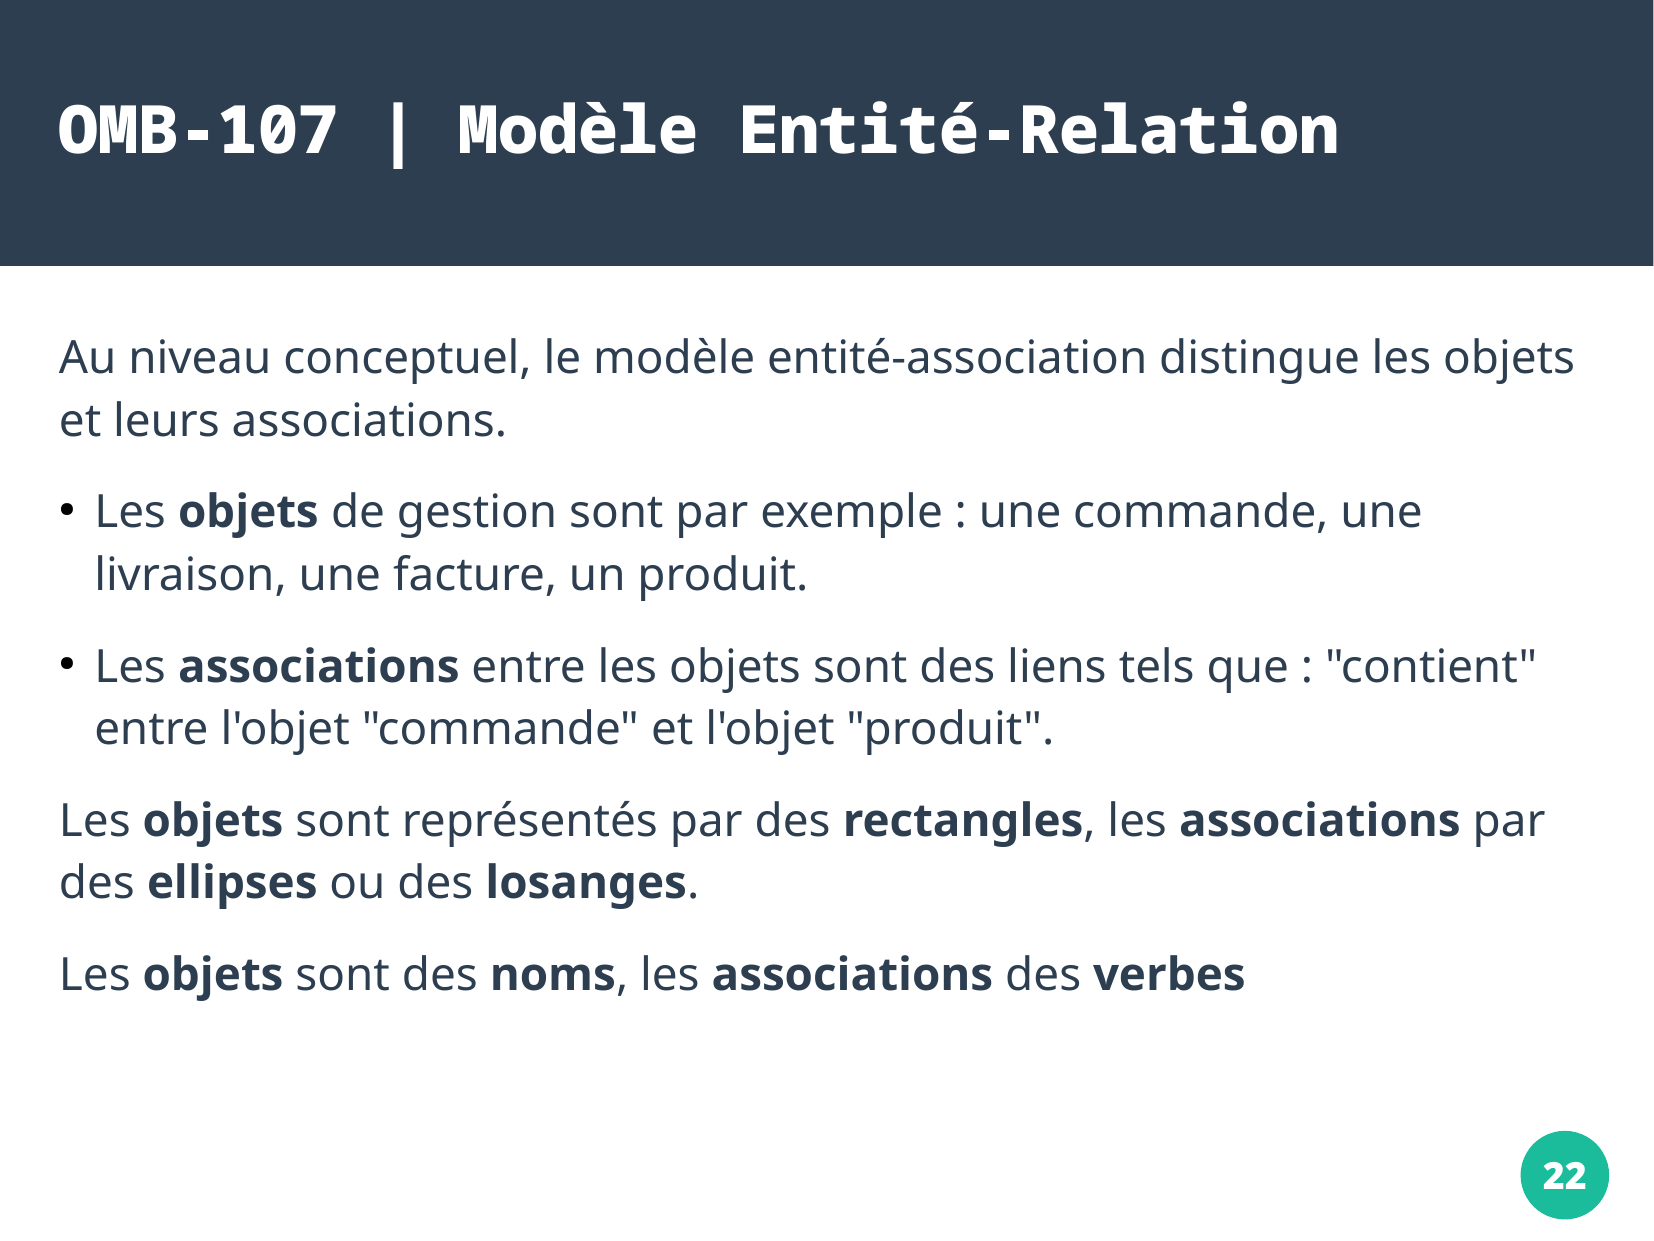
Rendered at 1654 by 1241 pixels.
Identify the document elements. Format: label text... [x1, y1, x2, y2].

list Au niveau conceptuel, le modèle entité-association distingue les objets et leurs associations. Les objets de gestion sont par exemple : une commande, une livraison, une facture, un produit. Les associations entre les objets sont des liens tels que : "contient" entre l'objet "commande" et l'objet "produit". Les objets sont représentés par des rectangles, les associations par des ellipses ou des losanges. Les objets sont des noms, les associations des verbes [58, 324, 1595, 1152]
title OMB-107 | Modèle Entité-Relation [58, 49, 1595, 207]
